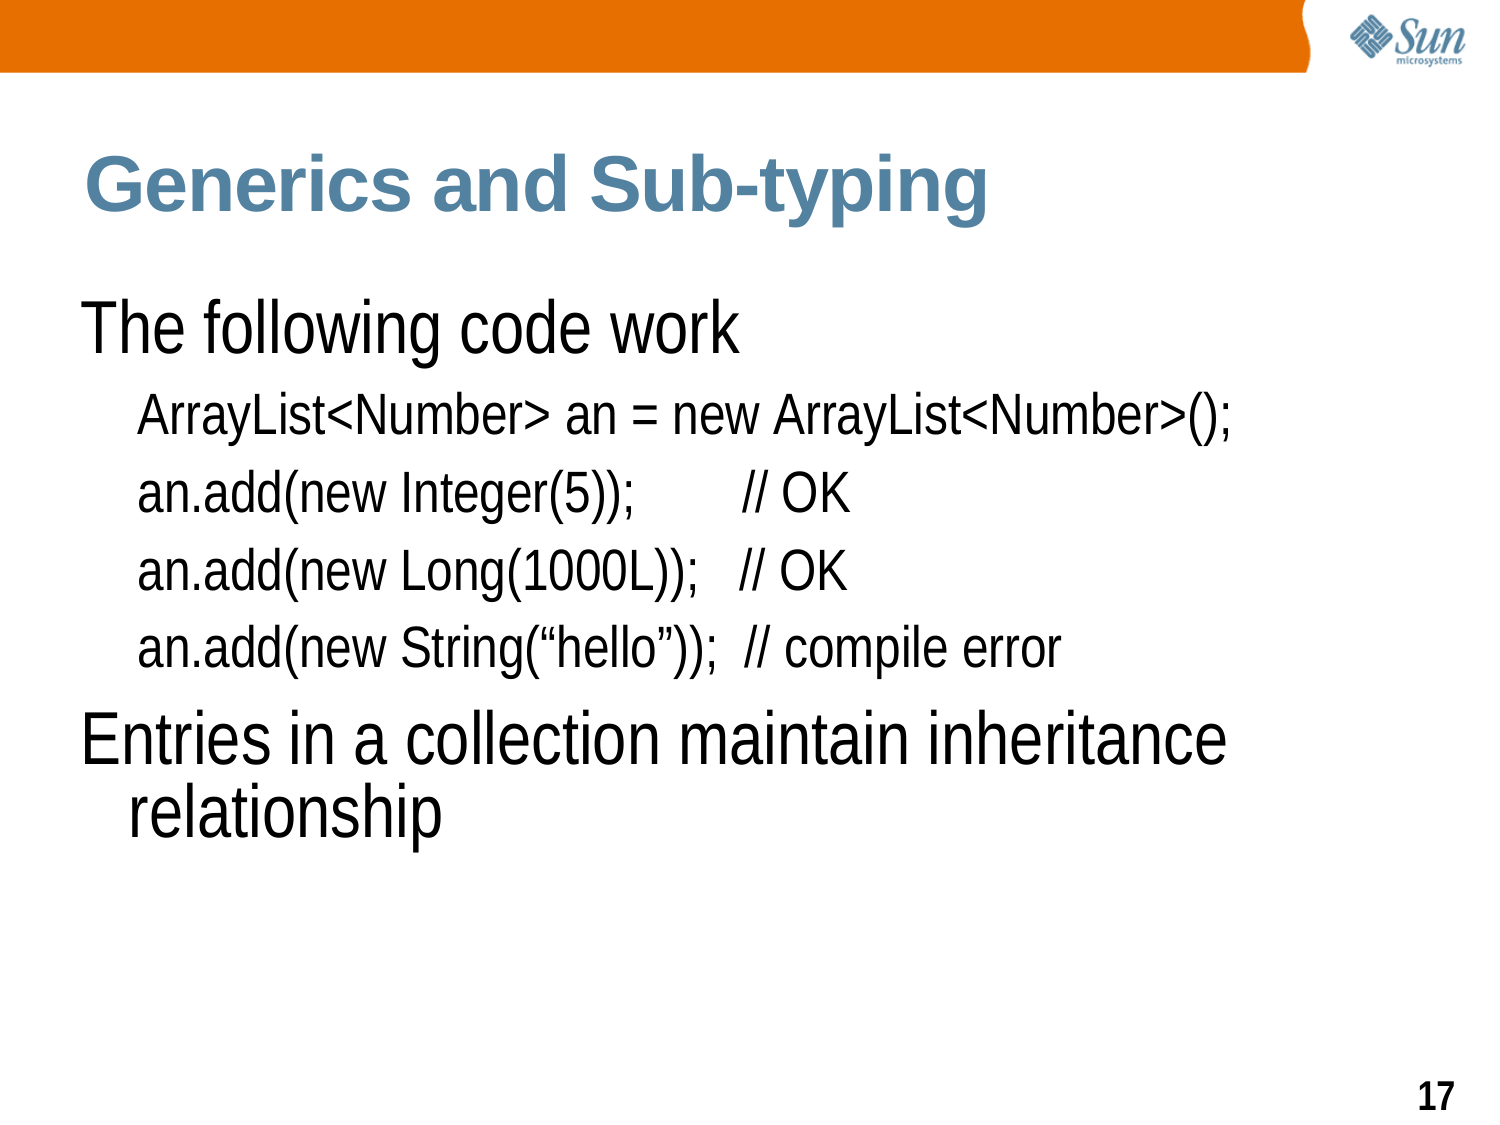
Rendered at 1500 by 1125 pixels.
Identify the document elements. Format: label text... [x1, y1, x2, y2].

title Generics and Sub-typing [69, 86, 1371, 287]
picture [0, 0, 1500, 75]
list The following code work ArrayList<Number> an = new ArrayList<Number>(); an.add(new Integer(5)); // OK an.add(new Long(1000L)); // OK an.add(new String(“hello”)); // compile error Entries in a collection maintain inheritance relationship [46, 287, 1456, 1034]
